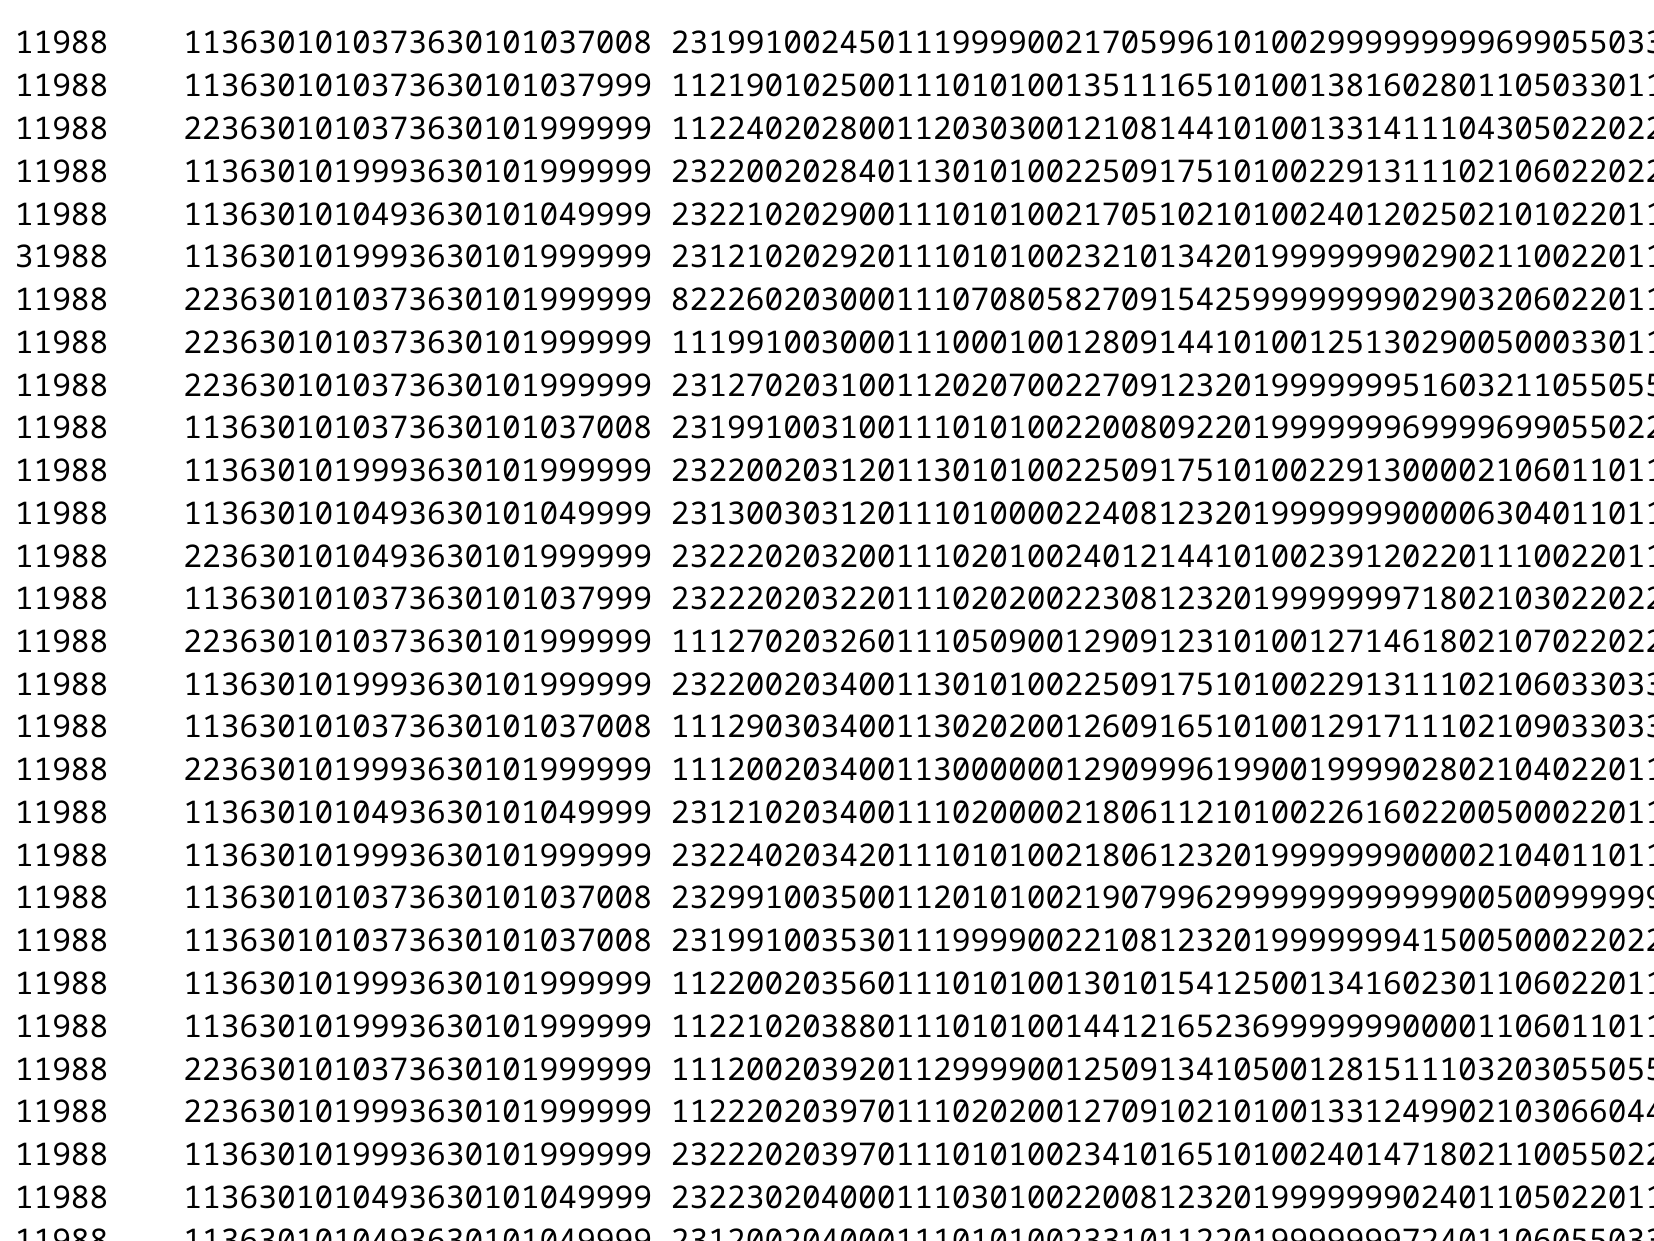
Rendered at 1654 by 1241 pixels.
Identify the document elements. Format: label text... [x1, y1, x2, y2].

text_box 11988 1136301010373630101037008 23199100245011199990021705996101002999999999699055033112 11988 1136301010373630101037999 11219010250011101010013511165101001381602801105033011111 11988 2236301010373630101999999 11224020280011203030012108144101001331411104305022022111 11988 1136301019993630101999999 23220020284011301010022509175101002291311102106022022112 11988 1136301010493630101049999 23221020290011101010021705102101002401202502101022011112 31988 1136301019993630101999999 23121020292011101010023210134201999999902902110022011112 11988 2236301010373630101999999 82226020300011107080582709154259999999902903206022011118 11988 2236301010373630101999999 11199100300011100010012809144101001251302900500033011111 11988 2236301010373630101999999 23127020310011202070022709123201999999951603211055055112 11988 1136301010373630101037008 23199100310011101010022008092201999999969999699055022112 11988 1136301019993630101999999 23220020312011301010022509175101002291300002106011011112 11988 1136301010493630101049999 23130030312011101000022408123201999999900006304011011112 11988 2236301010493630101999999 23222020320011102010024012144101002391202201110022011112 11988 1136301010373630101037999 23222020322011102020022308123201999999971802103022022112 11988 2236301010373630101999999 11127020326011105090012909123101001271461802107022022111 11988 1136301019993630101999999 23220020340011301010022509175101002291311102106033033112 11988 1136301010373630101037008 11129030340011302020012609165101001291711102109033033111 11988 2236301019993630101999999 11120020340011300000012909996199001999902802104022011111 11988 1136301010493630101049999 23121020340011102000021806112101002261602200500022011112 11988 1136301019993630101999999 23224020342011101010021806123201999999900002104011011112 11988 1136301010373630101037008 23299100350011201010021907996299999999999900500999999112 11988 1136301010373630101037008 23199100353011199990022108123201999999941500500022022132 11988 1136301019993630101999999 11220020356011101010013010154125001341602301106022011111 11988 1136301019993630101999999 11221020388011101010014412165236999999900001106011011111 11988 2236301010373630101999999 11120020392011299990012509134105001281511103203055055111 11988 2236301019993630101999999 11222020397011102020012709102101001331249902103066044111 11988 1136301019993630101999999 23222020397011101010023410165101002401471802110055022112 11988 1136301010493630101049999 23223020400011103010022008123201999999902401105022011112 11988 1136301010493630101049999 23120020400011101010023310112201999999972401106055033112 31988 2236301010373630101999999 11220020400011101020012709102101001330971801104033033111 11988 2236301010373630101999999 23225020400011101010022909123201999999931304302022022112 11988 1136301019993630101999999 11223020400011101000013511134201999999962402199033022111 11988 1136301010373630101037008 11129030410011302020012609165101001291711102109022022111 11988 2236301010373630101999999 11221020410011201010013110165115001321611102105022022111 11988 1136301019993630101999999 23223020411011101010021705112201999999900099601011011112 31988 1136301019993630101999999 23222020413011101000012108123101002231202905313022011111 11988 2236301019993630101999999 11122020420011203050012909996101001229911101105022022111 11988 1136301010373630101037008 23222020420011101010023110144123002351272902109077044112 [0, 13, 1654, 1241]
